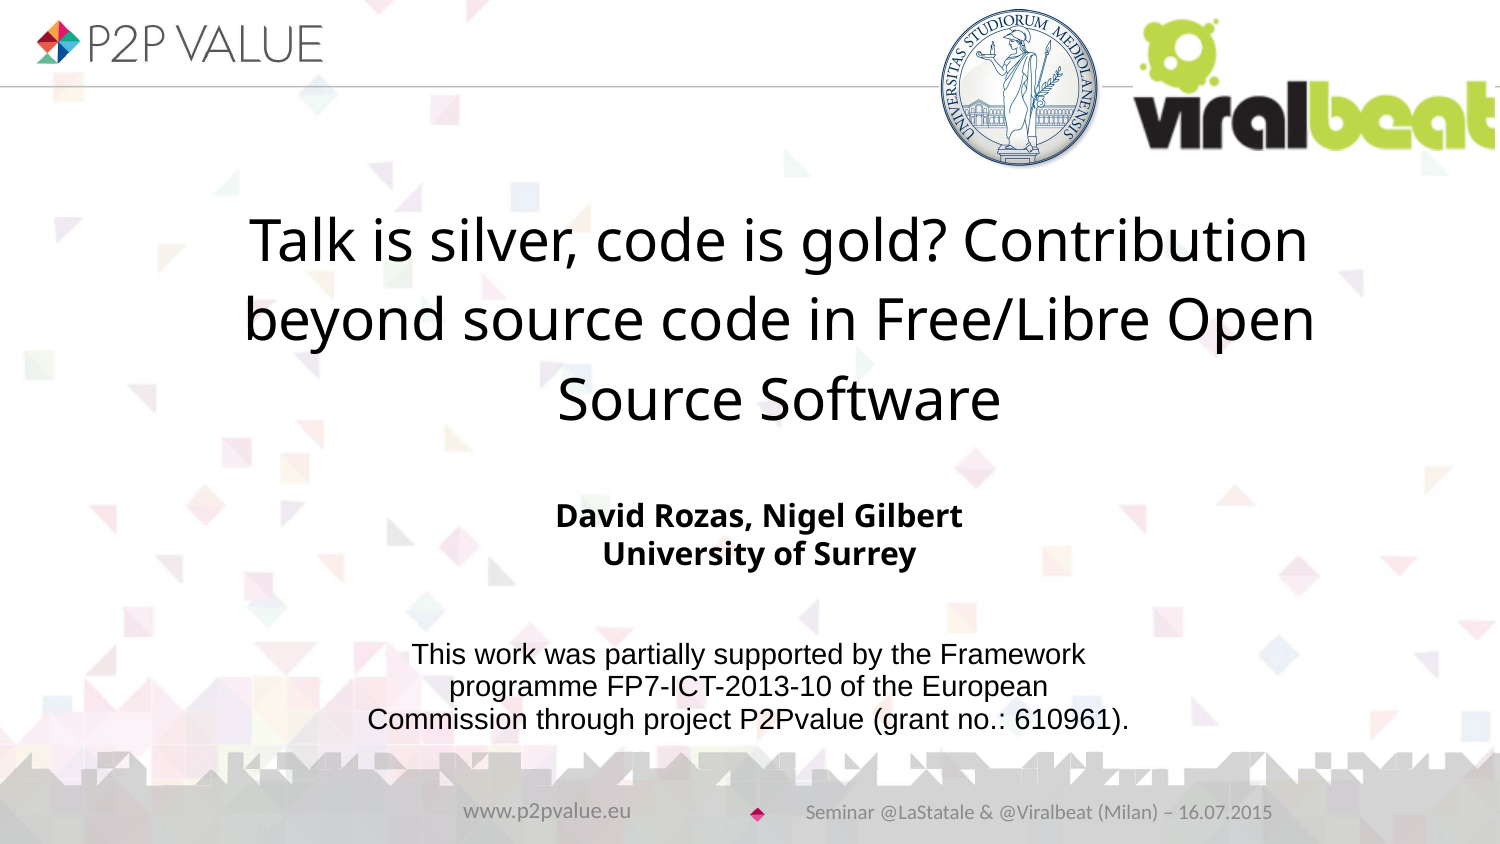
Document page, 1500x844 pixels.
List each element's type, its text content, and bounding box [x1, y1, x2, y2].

subtitle David Rozas, Nigel Gilbert University of Surrey [348, 488, 1171, 579]
picture [0, 0, 1500, 844]
text_box Seminar @LaStatale & @Viralbeat (Milan) – 16.07.2015 [792, 788, 1485, 834]
text_box This work was partially supported by the Framework programme FP7-ICT-2013-10 of the European Commission through project P2Pvalue (grant no.: 610961). [352, 630, 1148, 811]
title Talk is silver, code is gold? Contribution beyond source code in Free/Libre Open Source Software [164, 184, 1396, 453]
text_box www.p2pvalue.eu [456, 789, 675, 829]
